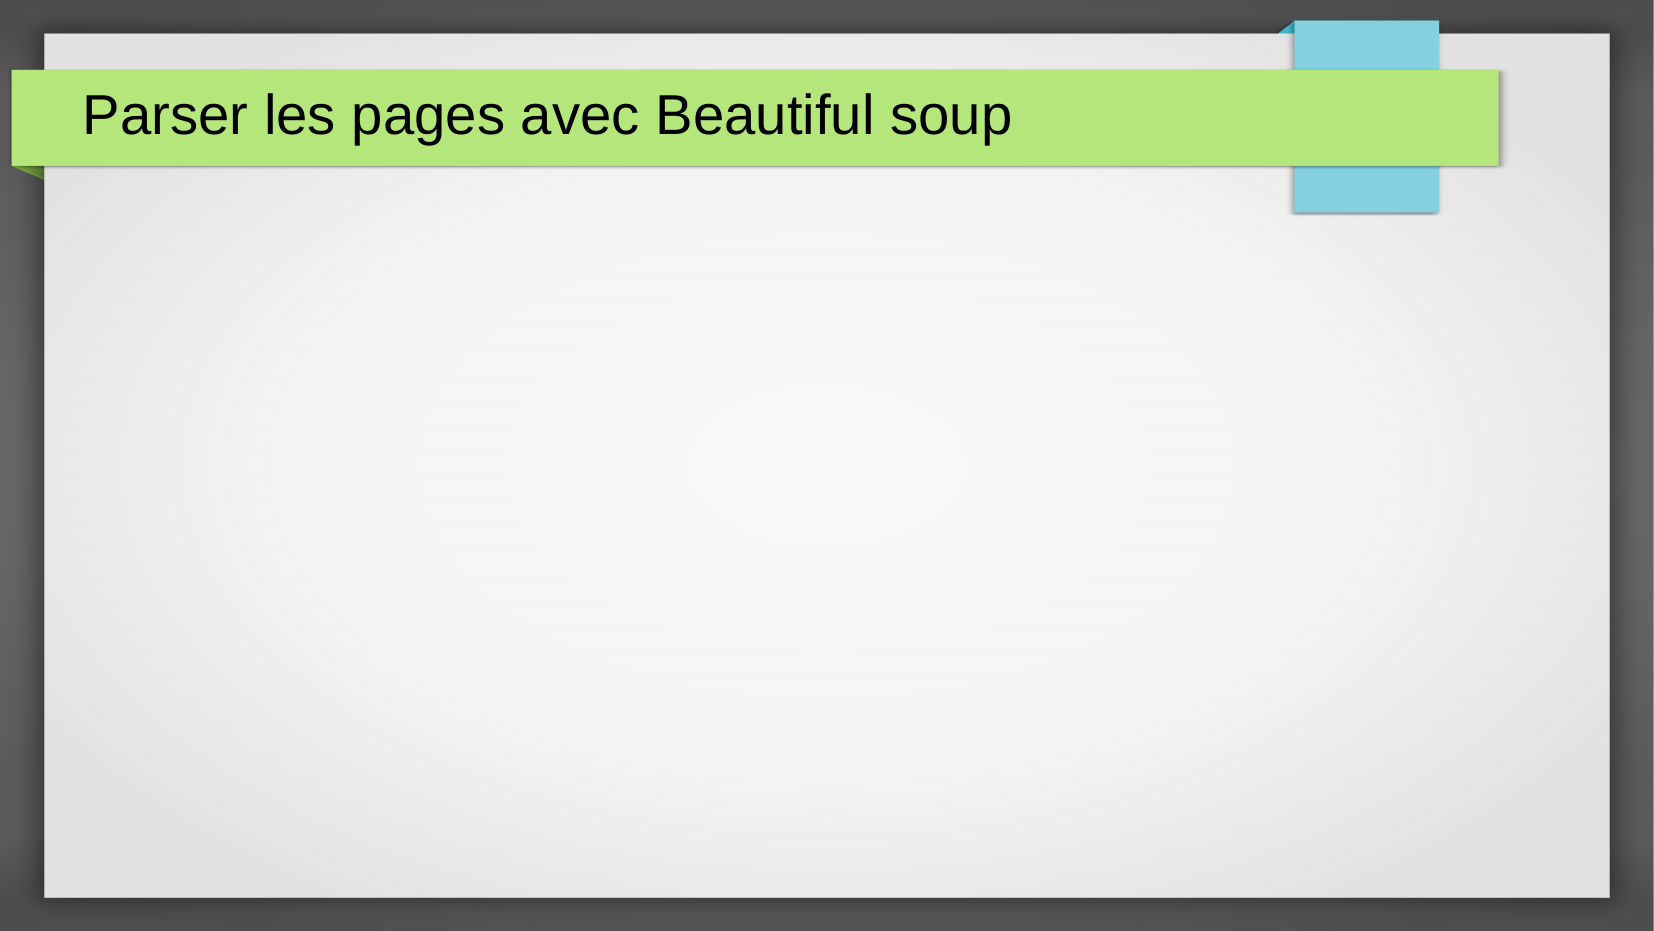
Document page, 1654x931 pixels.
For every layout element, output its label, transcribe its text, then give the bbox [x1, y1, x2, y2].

title Parser les pages avec Beautiful soup [82, 70, 1264, 160]
picture [0, 0, 1654, 931]
